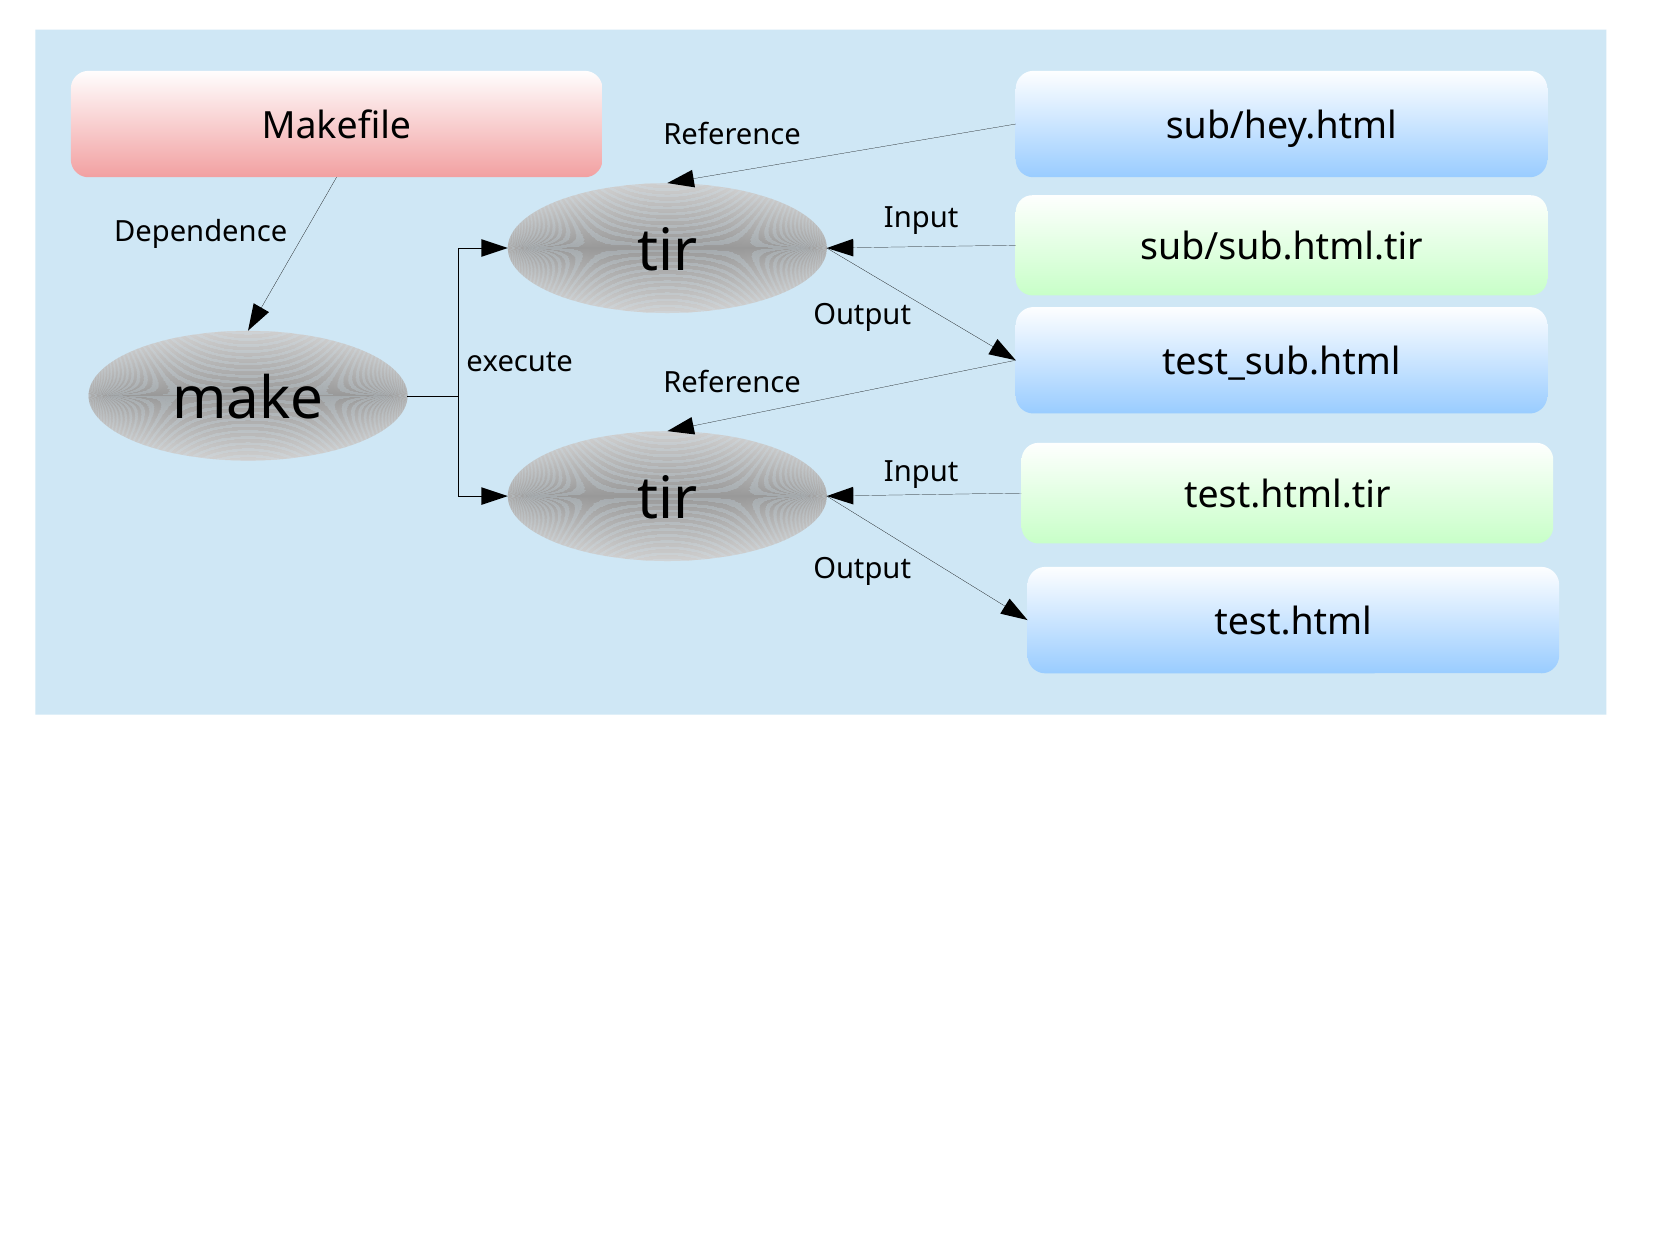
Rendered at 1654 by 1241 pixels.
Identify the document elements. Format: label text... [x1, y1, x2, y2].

text_box execute [401, 330, 638, 390]
text_box sub/sub.html.tir [1015, 195, 1548, 296]
text_box [35, 29, 1607, 715]
text_box Input [838, 183, 1004, 247]
text_box test_sub.html [1015, 307, 1548, 414]
text_box Output [779, 283, 945, 343]
text_box test.html [1027, 566, 1560, 674]
text_box Dependence [82, 200, 319, 260]
text_box tir [507, 183, 827, 314]
text_box Output [779, 537, 945, 597]
text_box Reference [740, 151, 863, 172]
text_box tir [507, 431, 827, 562]
text_box Reference [602, 94, 863, 172]
text_box Makefile [70, 70, 603, 178]
text_box test.html.tir [1021, 442, 1554, 544]
text_box Reference [602, 342, 863, 420]
text_box Output [888, 283, 945, 317]
text_box make [88, 330, 408, 461]
text_box Input [838, 437, 1004, 503]
text_box sub/hey.html [1015, 70, 1548, 178]
